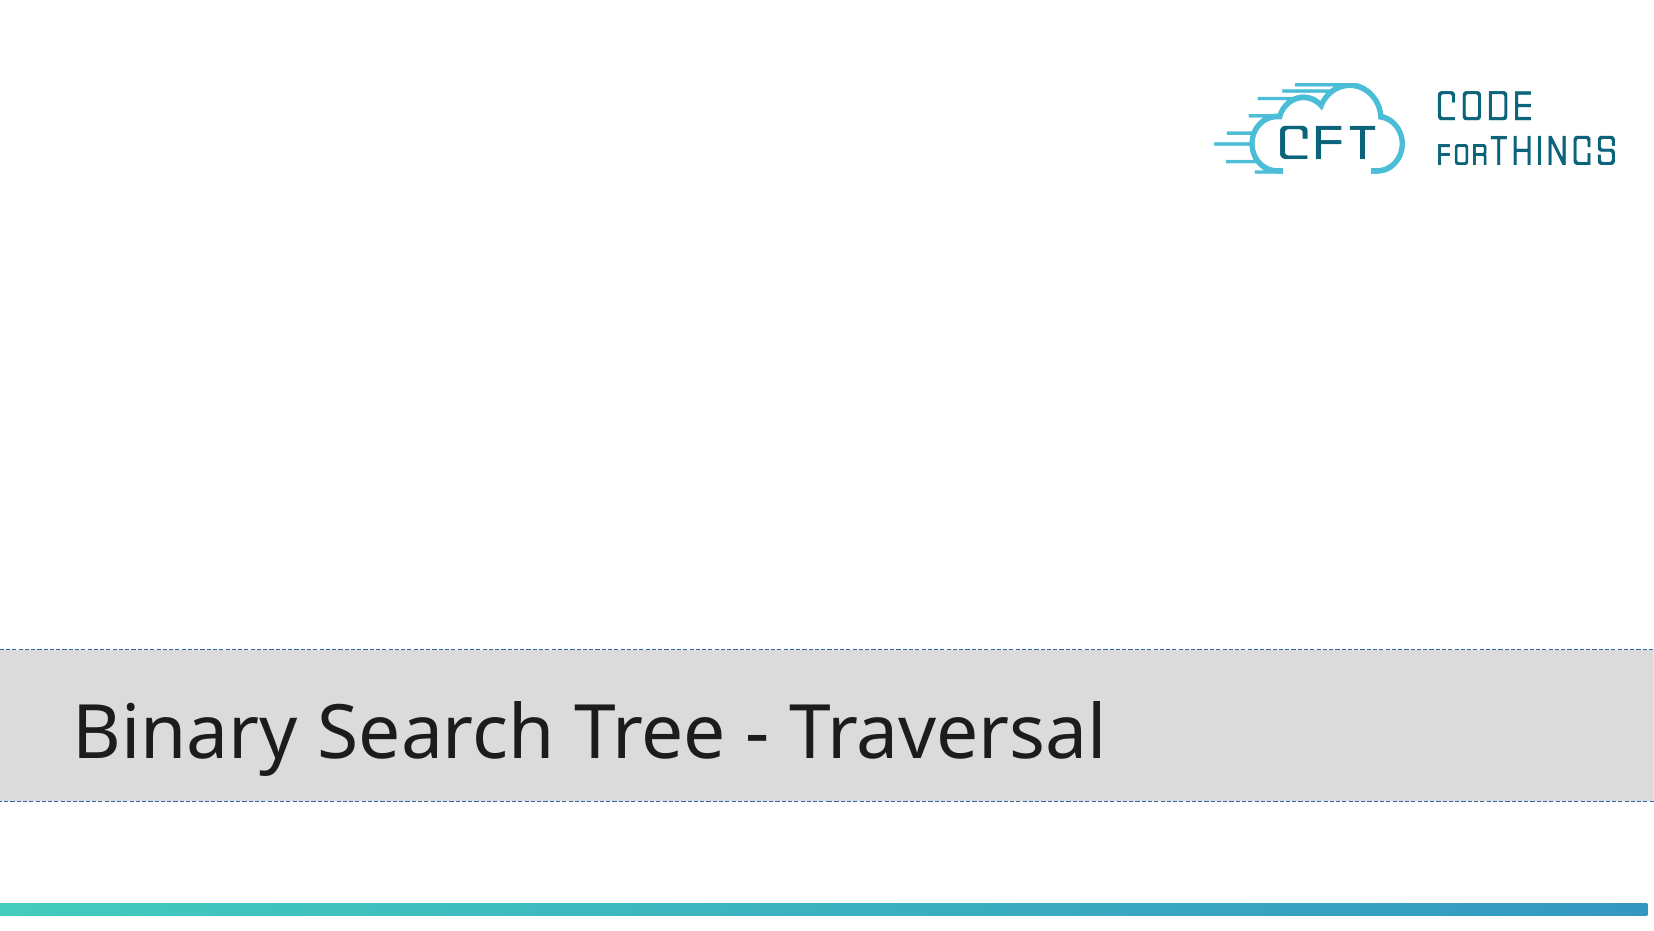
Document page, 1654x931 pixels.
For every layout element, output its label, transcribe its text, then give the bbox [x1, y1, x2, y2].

title Binary Search Tree - Traversal [53, 651, 1542, 807]
picture [1214, 83, 1615, 174]
